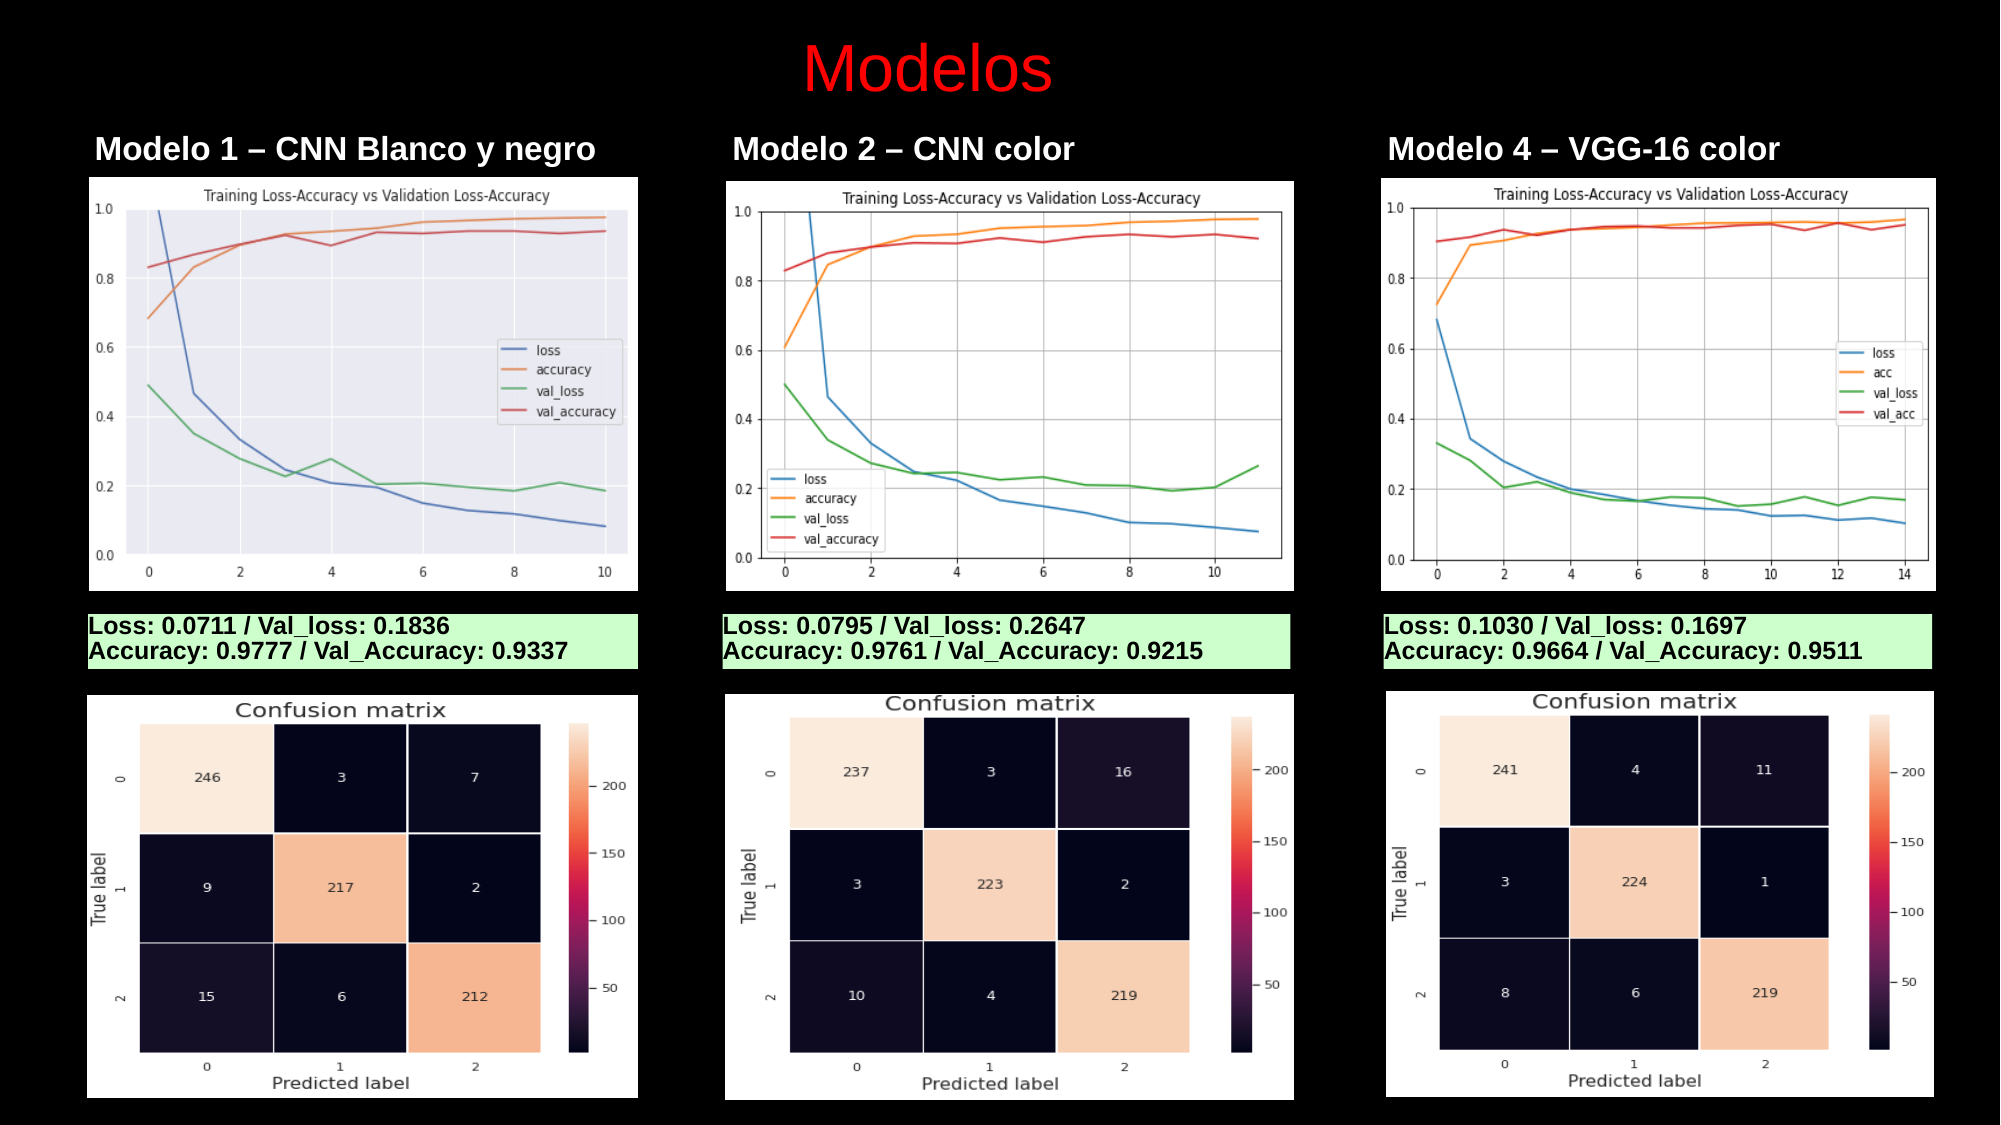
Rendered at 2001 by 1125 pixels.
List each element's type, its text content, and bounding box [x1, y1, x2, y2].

text_box Modelo 1 – CNN Blanco y negro [94, 133, 674, 242]
picture [87, 695, 638, 1098]
text_box Loss: 0.0795 / Val_loss: 0.2647 Accuracy: 0.9761 / Val_Accuracy: 0.9215 [722, 614, 1291, 669]
text_box Modelos [652, 37, 1205, 113]
picture [1386, 691, 1934, 1097]
picture [726, 181, 1294, 591]
picture [1381, 178, 1936, 591]
text_box Loss: 0.1030 / Val_loss: 0.1697 Accuracy: 0.9664 / Val_Accuracy: 0.9511 [1383, 614, 1933, 669]
picture [725, 694, 1294, 1100]
text_box Modelo 2 – CNN color [732, 133, 1312, 242]
picture [89, 177, 638, 591]
text_box Modelo 4 – VGG-16 color [1387, 133, 2000, 242]
text_box Loss: 0.0711 / Val_loss: 0.1836 Accuracy: 0.9777 / Val_Accuracy: 0.9337 [88, 614, 638, 669]
